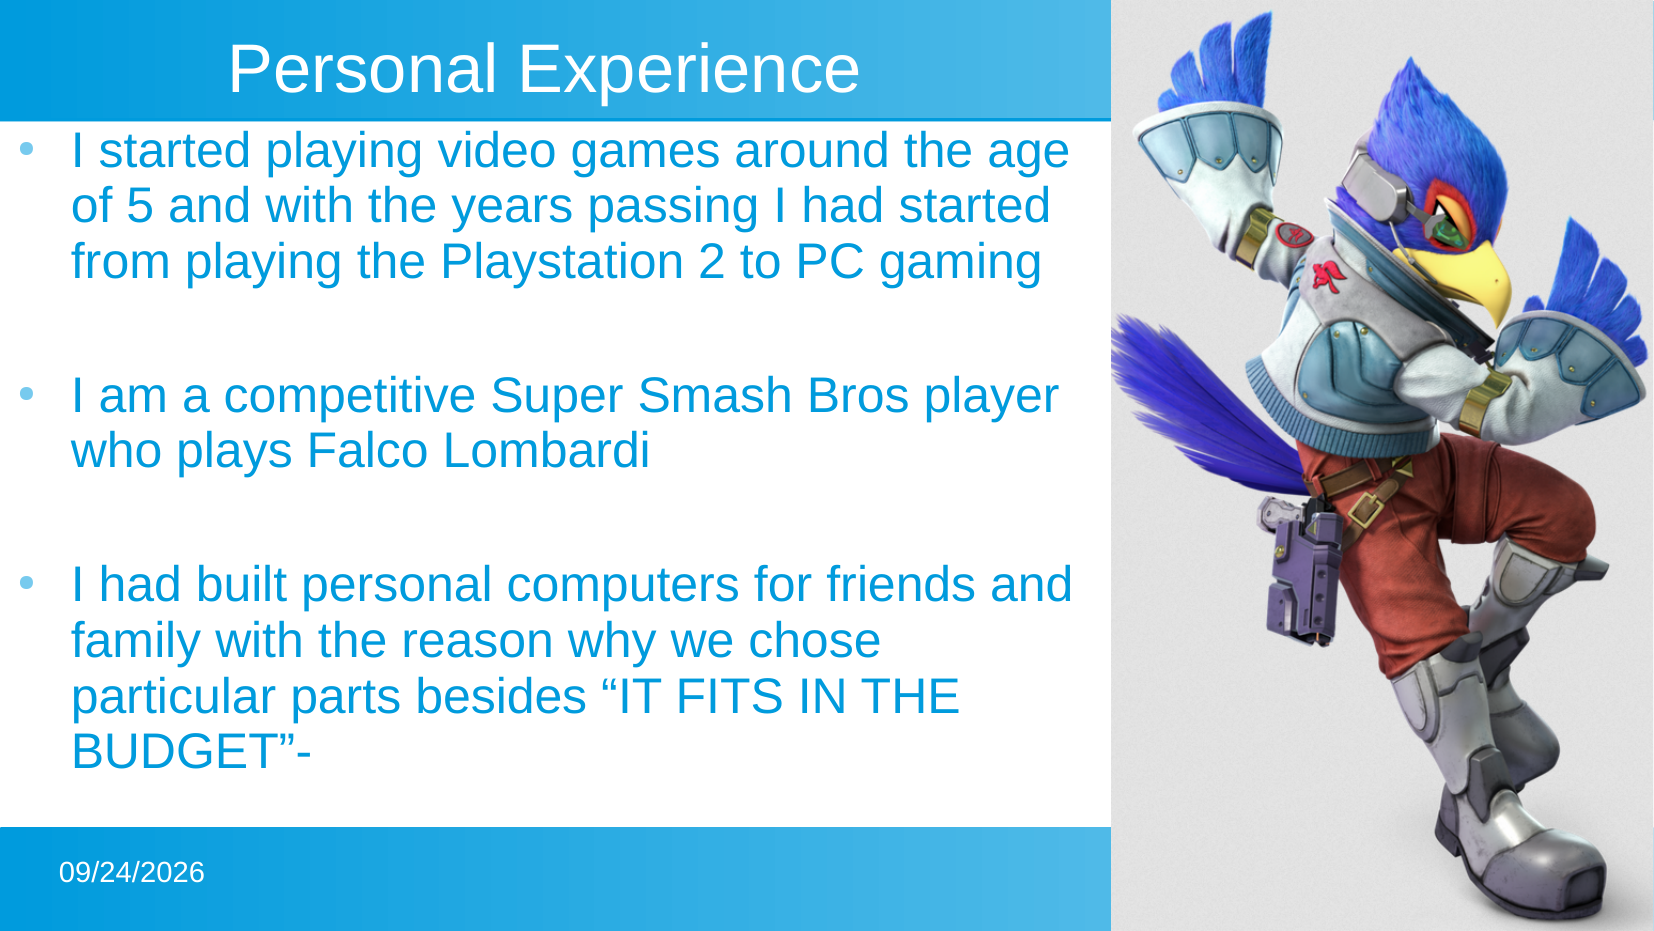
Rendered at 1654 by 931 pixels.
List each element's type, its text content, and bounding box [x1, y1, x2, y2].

title Personal Experience [0, 29, 1111, 108]
list I started playing video games around the age of 5 and with the years passing I had started from playing the Playstation 2 to PC gaming I am a competitive Super Smash Bros player who plays Falco Lombardi I had built personal computers for friends and family with the reason why we chose particular parts besides “IT FITS IN THE BUDGET”- [0, 121, 1088, 713]
picture [1111, 0, 1654, 931]
